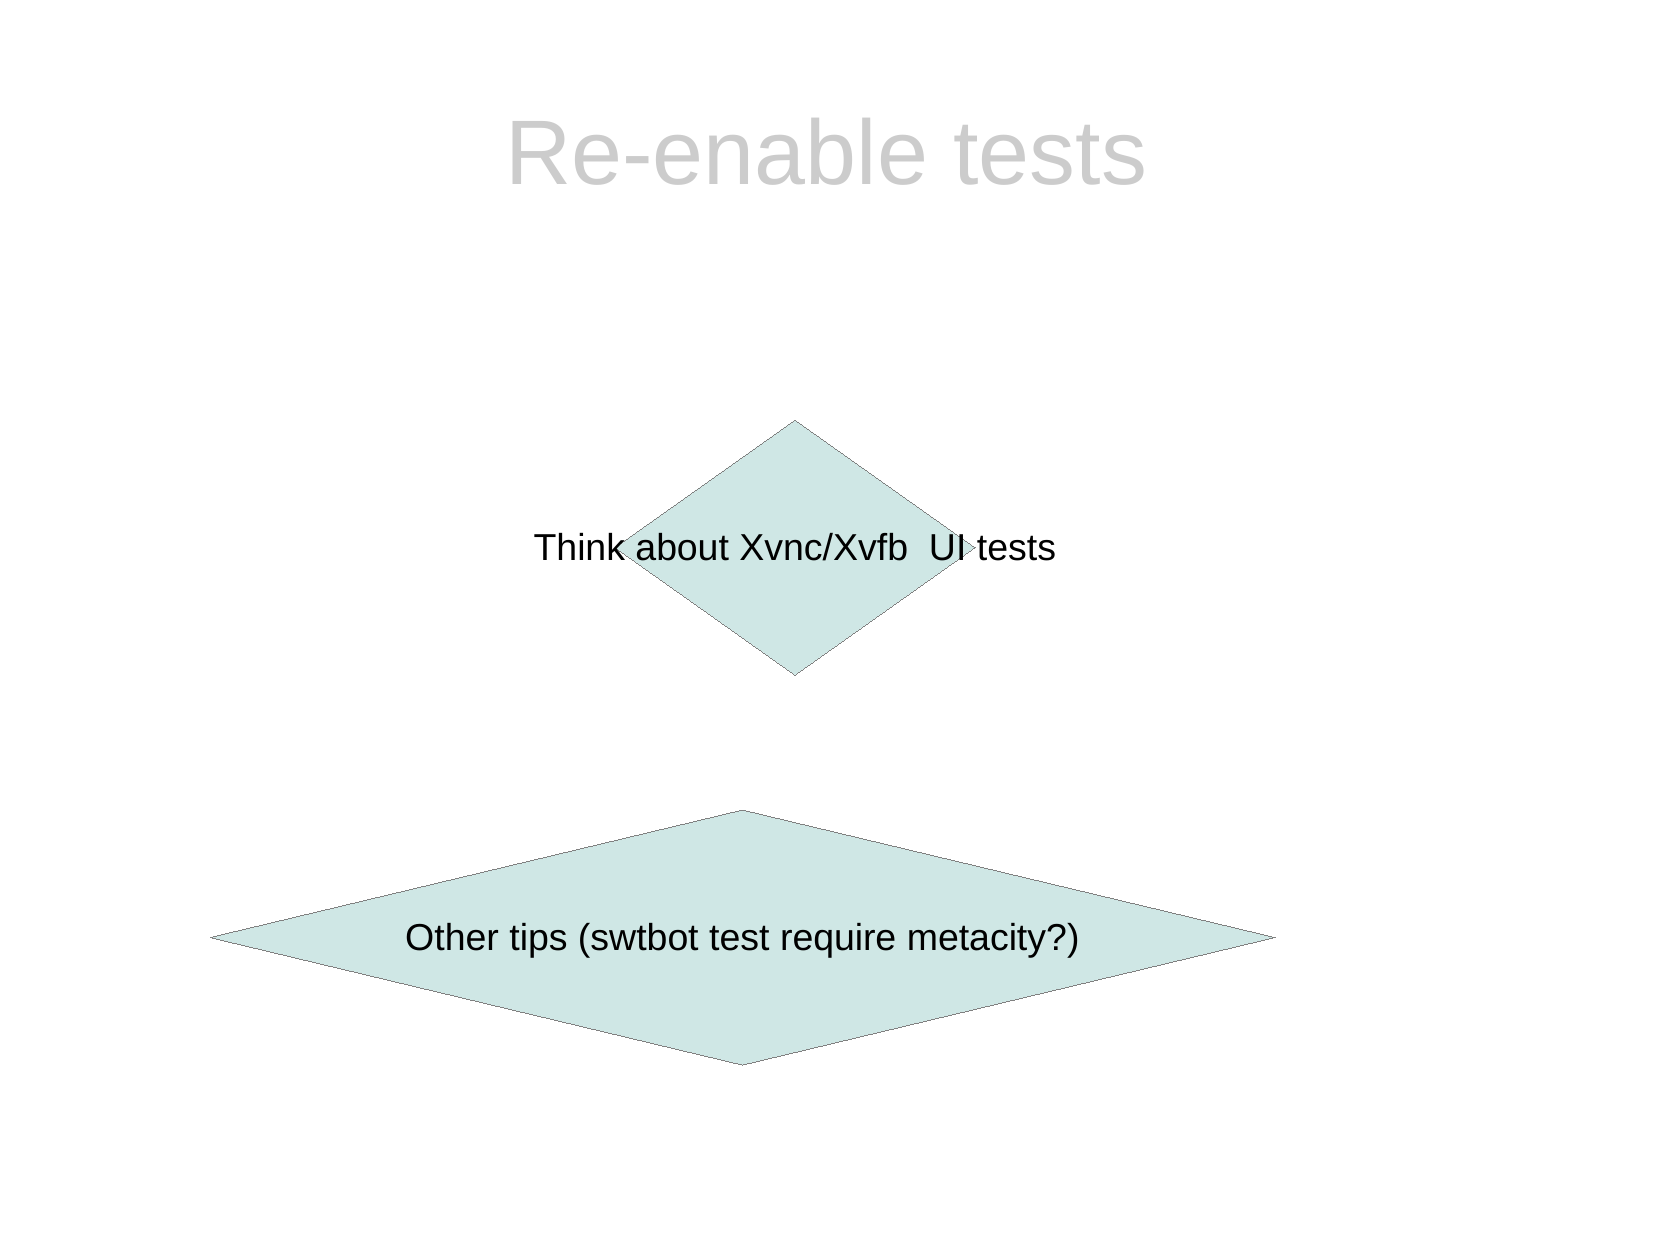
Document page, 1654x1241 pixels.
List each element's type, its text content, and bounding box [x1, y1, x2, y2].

text_box Other tips (swtbot test require metacity?) [210, 810, 1276, 1066]
text_box Think about Xvnc/Xvfb UI tests [617, 420, 959, 676]
title Re-enable tests [82, 49, 1571, 257]
